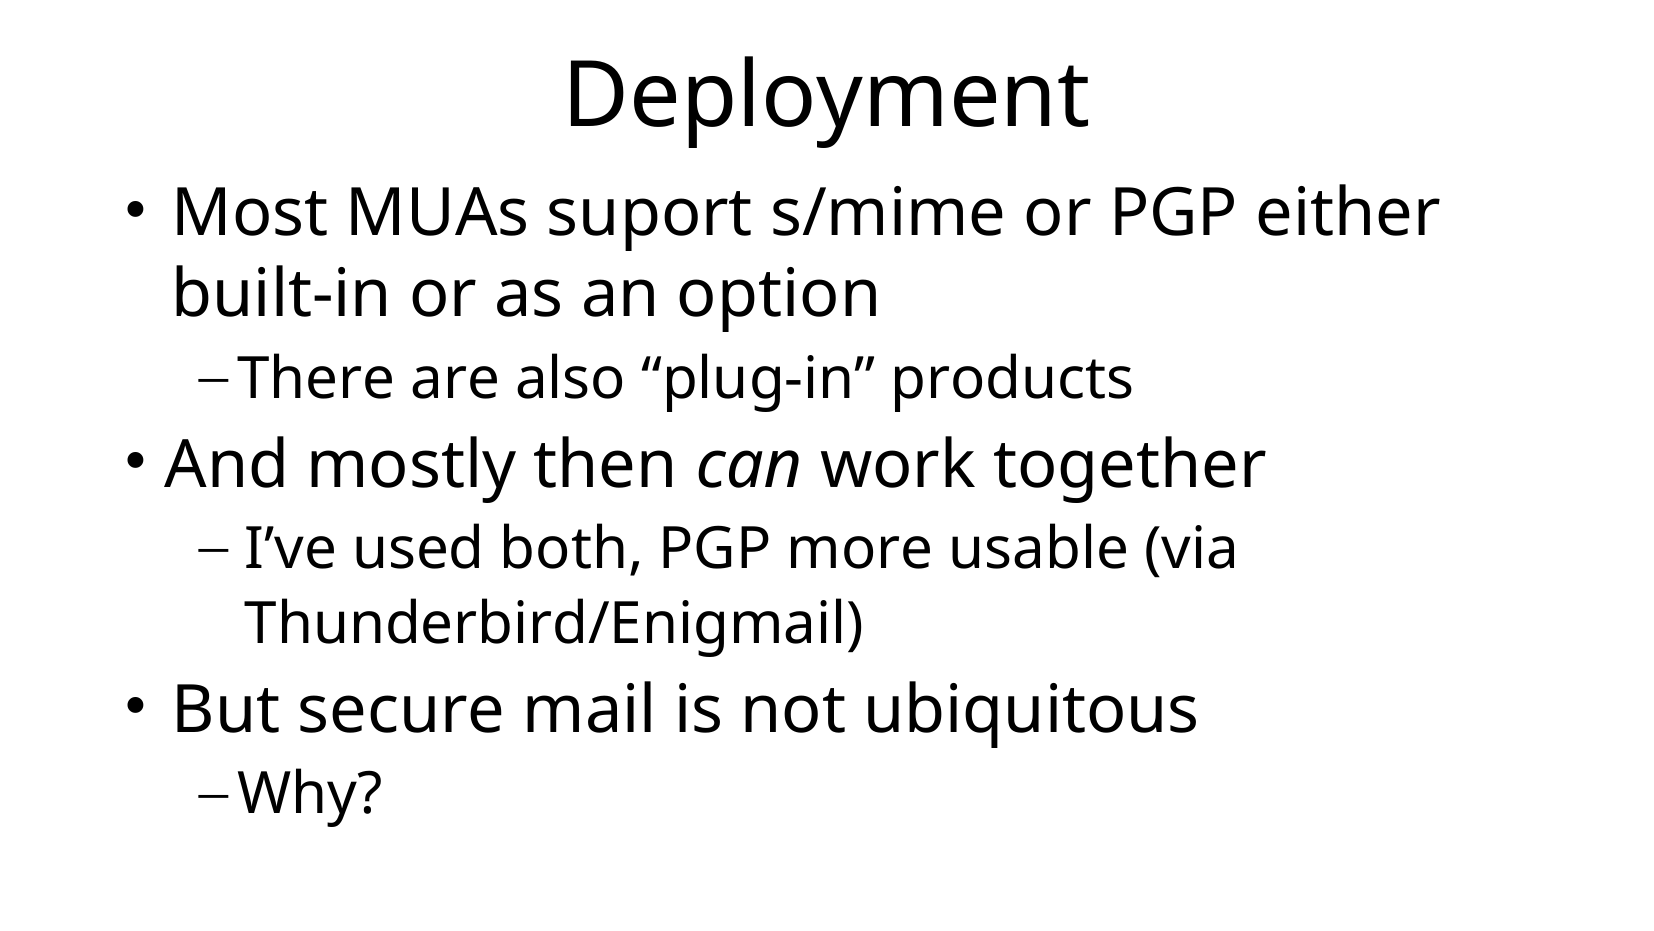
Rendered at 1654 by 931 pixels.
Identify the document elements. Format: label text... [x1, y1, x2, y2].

text_box Most MUAs suport s/mime or PGP either built-in or as an option There are also “plug-in” products And mostly then can work together I’ve used both, PGP more usable (via Thunderbird/Enigmail) But secure mail is not ubiquitous Why? [124, 168, 1530, 727]
text_box Deployment [124, 11, 1530, 167]
